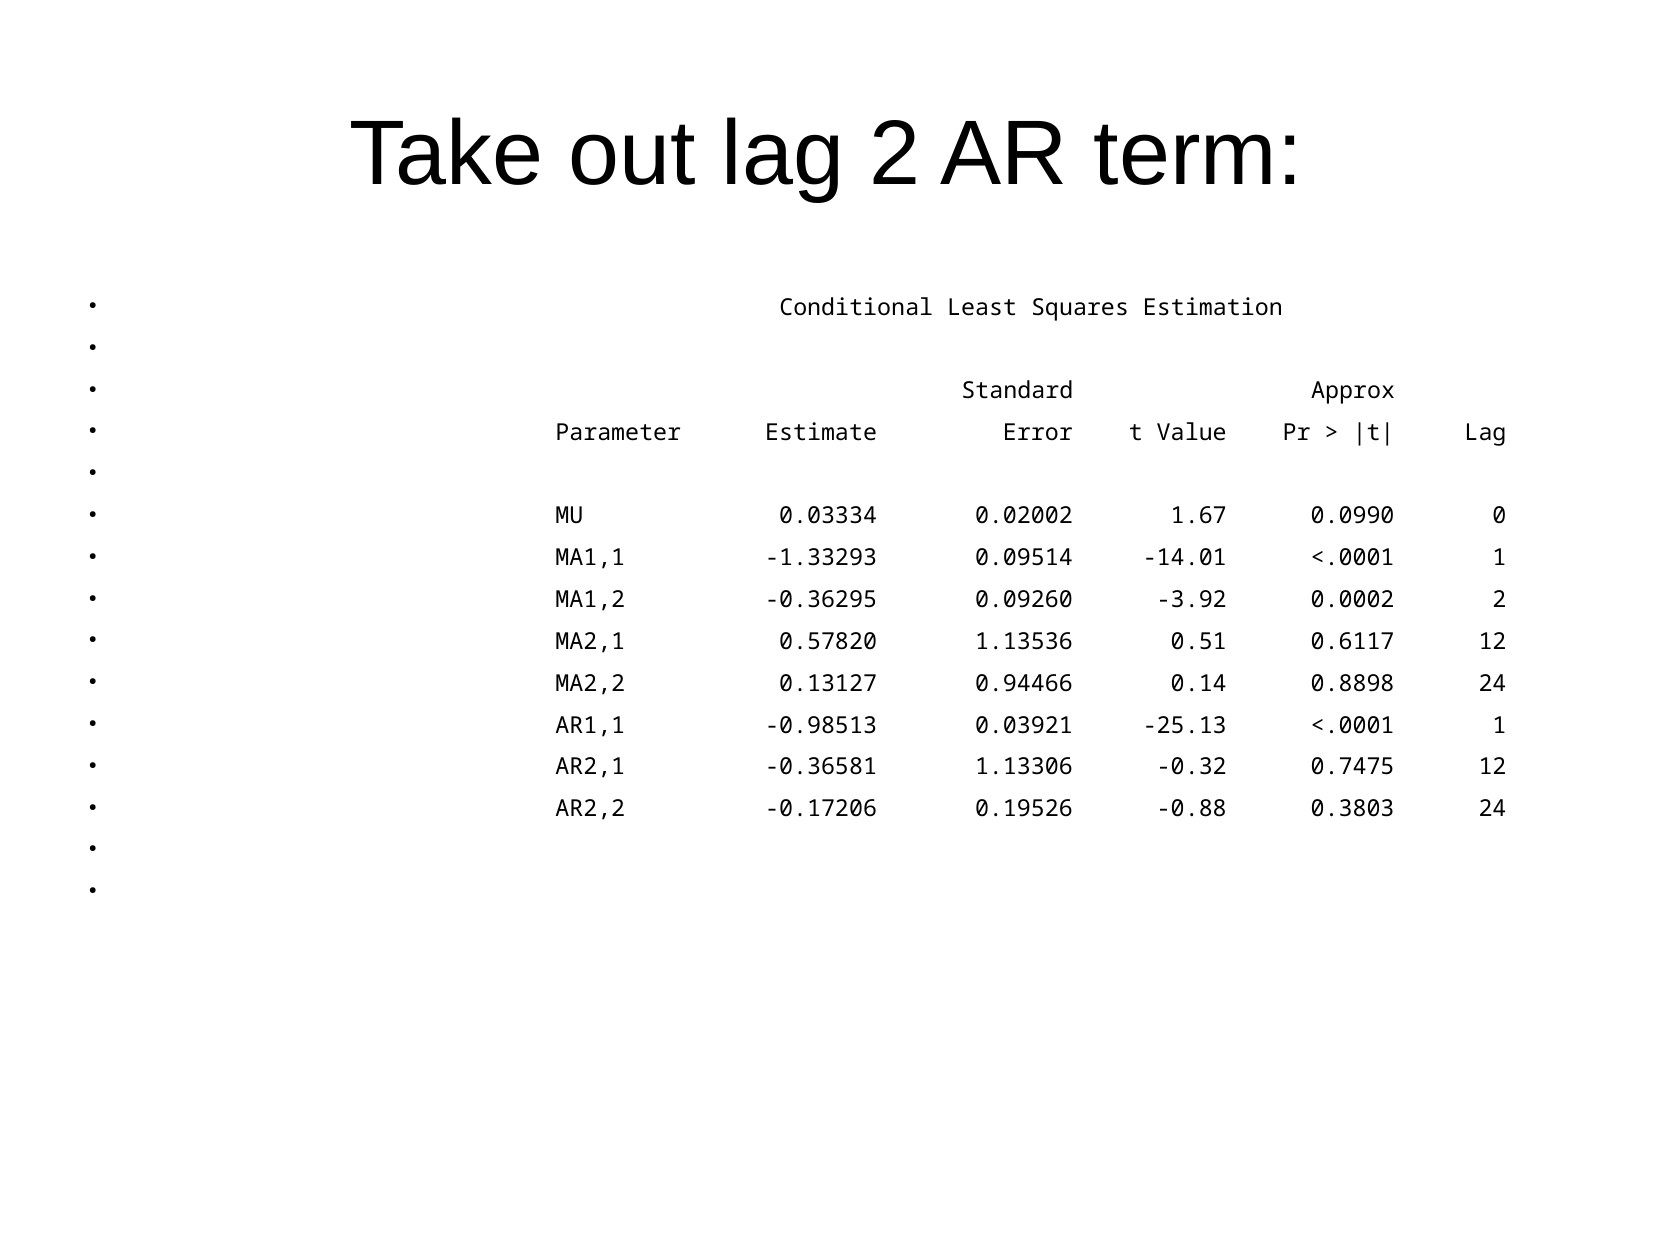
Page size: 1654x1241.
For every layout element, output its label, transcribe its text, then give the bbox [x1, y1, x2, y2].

list Conditional Least Squares Estimation Standard Approx Parameter Estimate Error t Value Pr > |t| Lag MU 0.03334 0.02002 1.67 0.0990 0 MA1,1 -1.33293 0.09514 -14.01 <.0001 1 MA1,2 -0.36295 0.09260 -3.92 0.0002 2 MA2,1 0.57820 1.13536 0.51 0.6117 12 MA2,2 0.13127 0.94466 0.14 0.8898 24 AR1,1 -0.98513 0.03921 -25.13 <.0001 1 AR2,1 -0.36581 1.13306 -0.32 0.7475 12 AR2,2 -0.17206 0.19526 -0.88 0.3803 24 [82, 290, 1571, 1109]
title Take out lag 2 AR term: [82, 56, 1571, 250]
